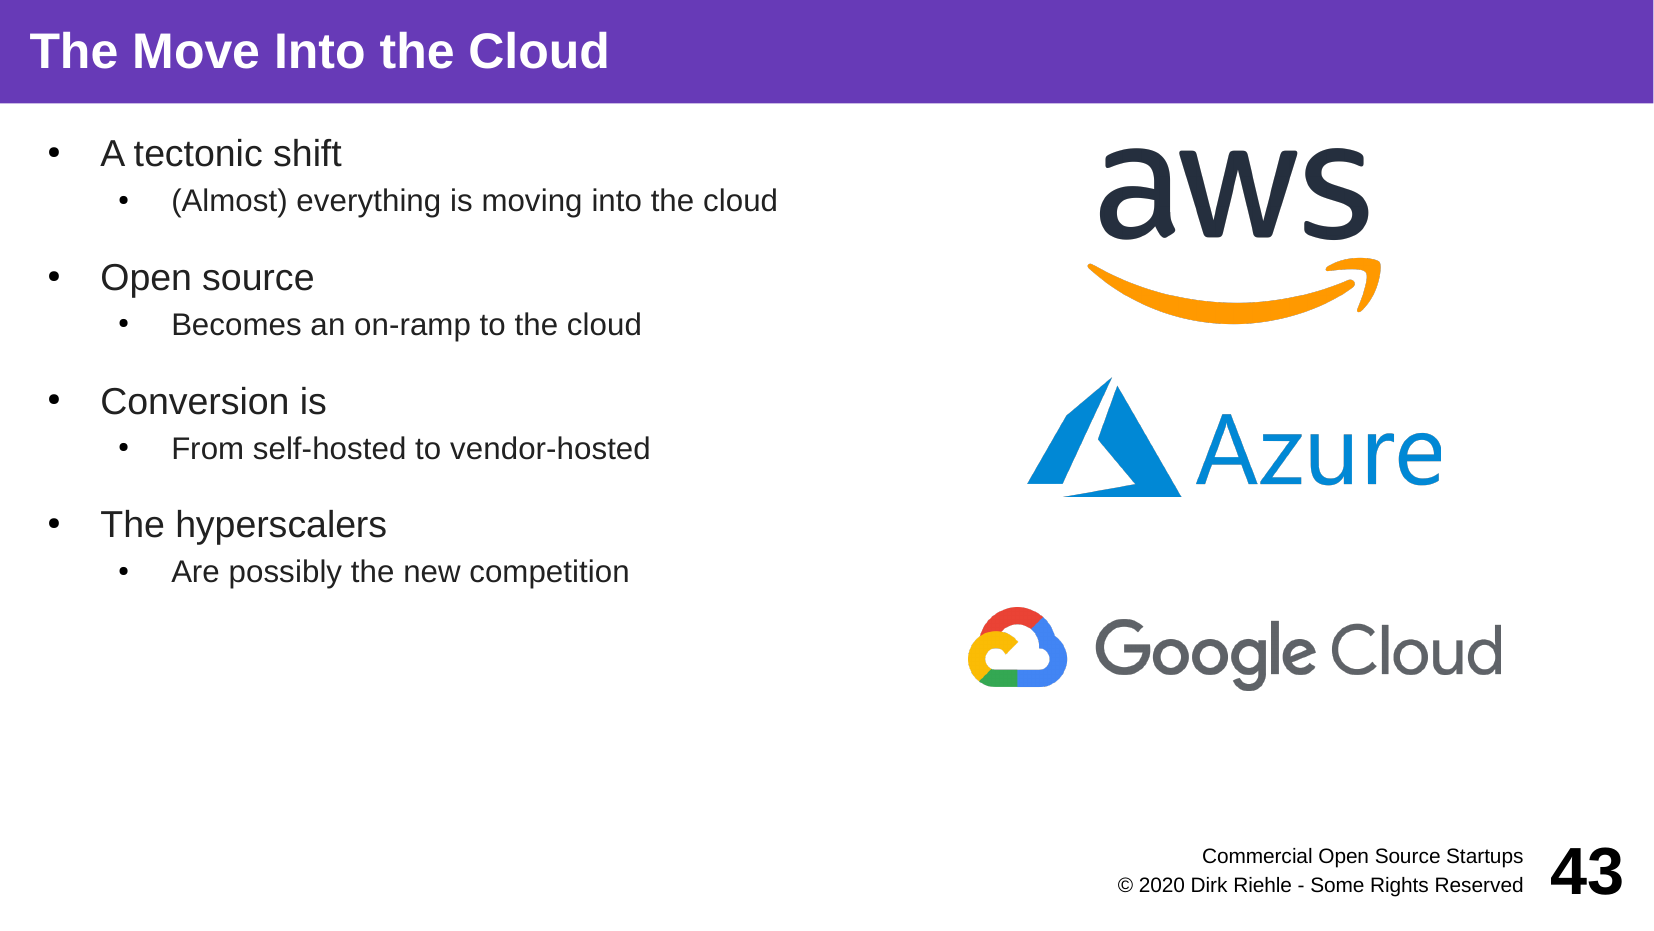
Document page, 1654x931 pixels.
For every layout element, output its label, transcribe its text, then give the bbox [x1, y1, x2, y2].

picture [1027, 377, 1441, 497]
list A tectonic shift (Almost) everything is moving into the cloud Open source Becomes an on-ramp to the cloud Conversion is From self-hosted to vendor-hosted The hyperscalers Are possibly the new competition [29, 132, 808, 813]
picture [1086, 147, 1382, 325]
title The Move Into the Cloud [0, 0, 1654, 104]
picture [968, 607, 1501, 691]
